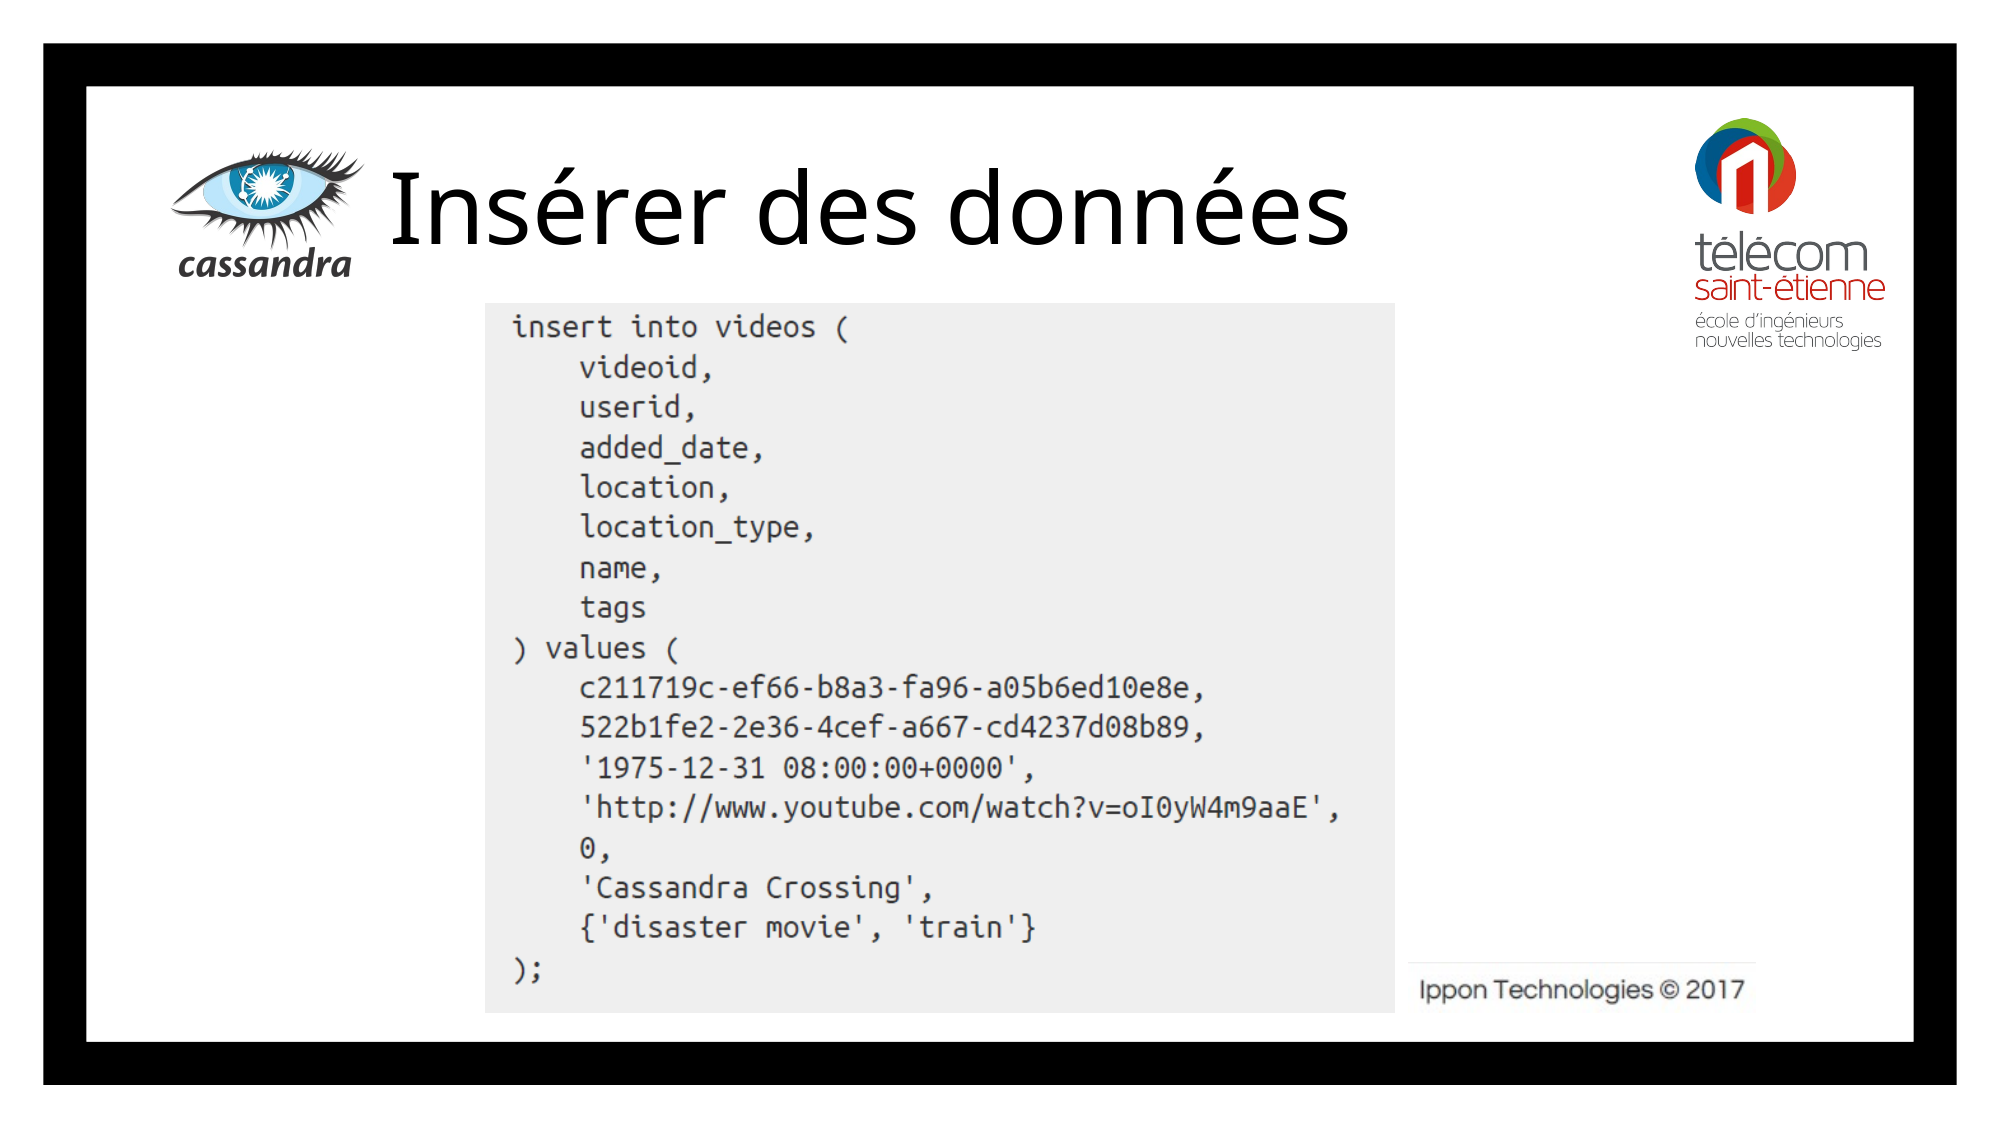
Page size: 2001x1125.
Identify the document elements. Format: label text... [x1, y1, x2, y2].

title Insérer des données [369, 138, 1849, 304]
picture [166, 144, 368, 280]
picture [1695, 118, 1885, 351]
picture [485, 303, 1395, 1013]
picture [1715, 134, 1730, 138]
picture [1408, 962, 1756, 1013]
